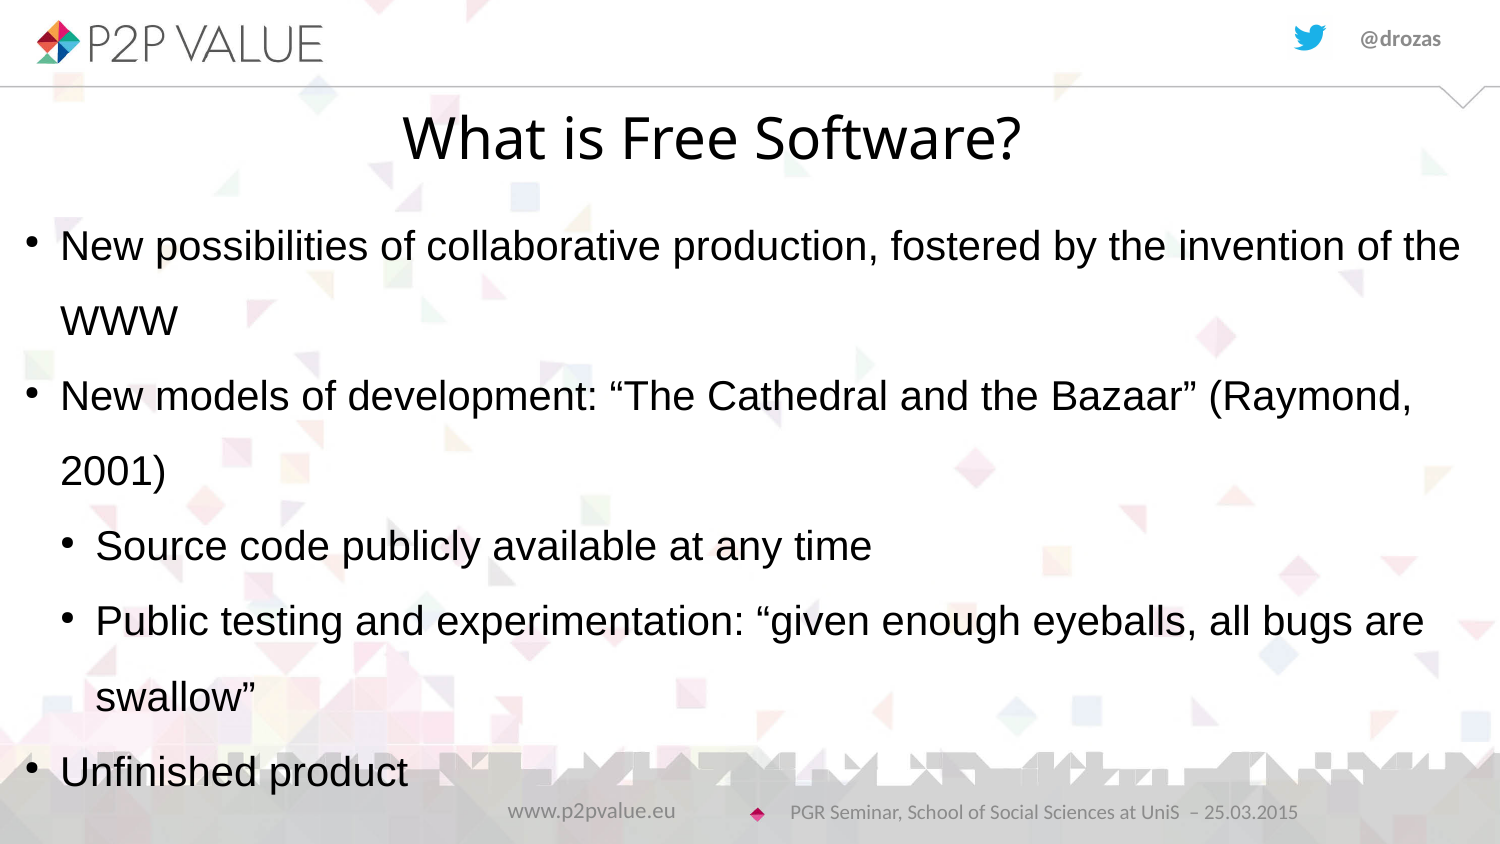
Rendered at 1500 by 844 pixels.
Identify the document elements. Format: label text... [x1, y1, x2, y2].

text_box PGR Seminar, School of Social Sciences at UniS – 25.03.2015 [777, 788, 1470, 834]
subtitle New possibilities of collaborative production, fostered by the invention of the WWW New models of development: “The Cathedral and the Bazaar” (Raymond, 2001) Source code publicly available at any time Public testing and experimentation: “given enough eyeballs, all bugs are swallow” Unfinished product [11, 186, 1492, 844]
title What is Free Software? [60, 92, 1366, 181]
text_box @drozas [1333, 15, 1455, 60]
text_box www.p2pvalue.eu [501, 789, 720, 829]
picture [0, 0, 1500, 844]
